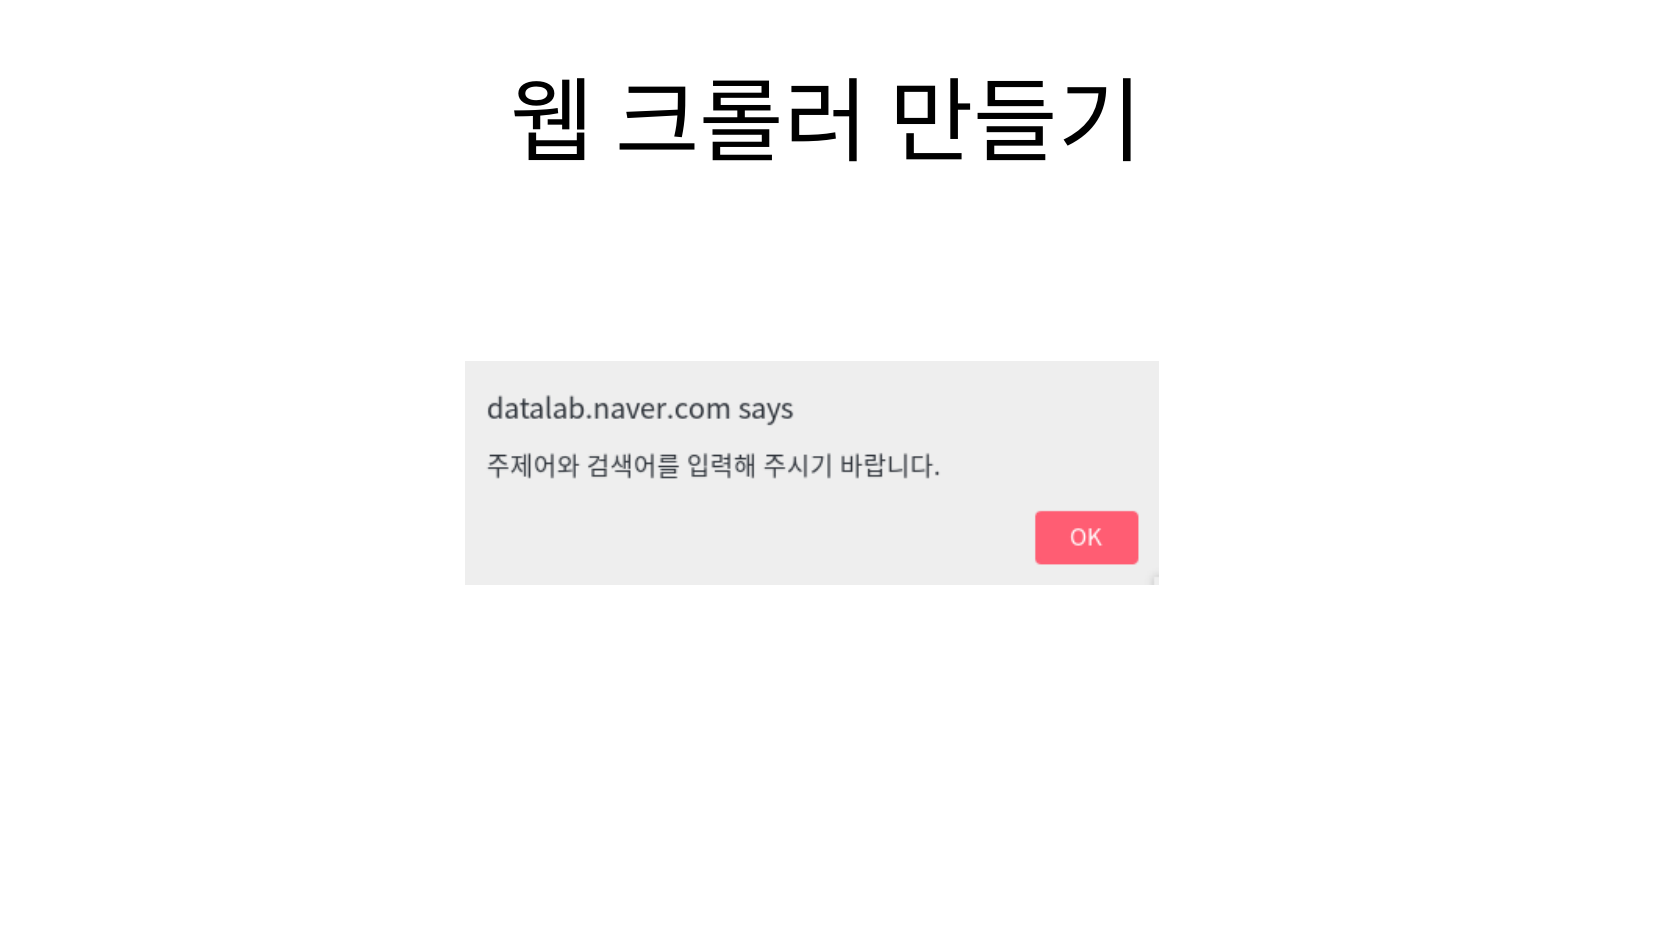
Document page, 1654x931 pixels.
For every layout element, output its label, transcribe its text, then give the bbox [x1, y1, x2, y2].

picture [465, 361, 1159, 586]
title 웹 크롤러 만들기 [82, 37, 1571, 193]
